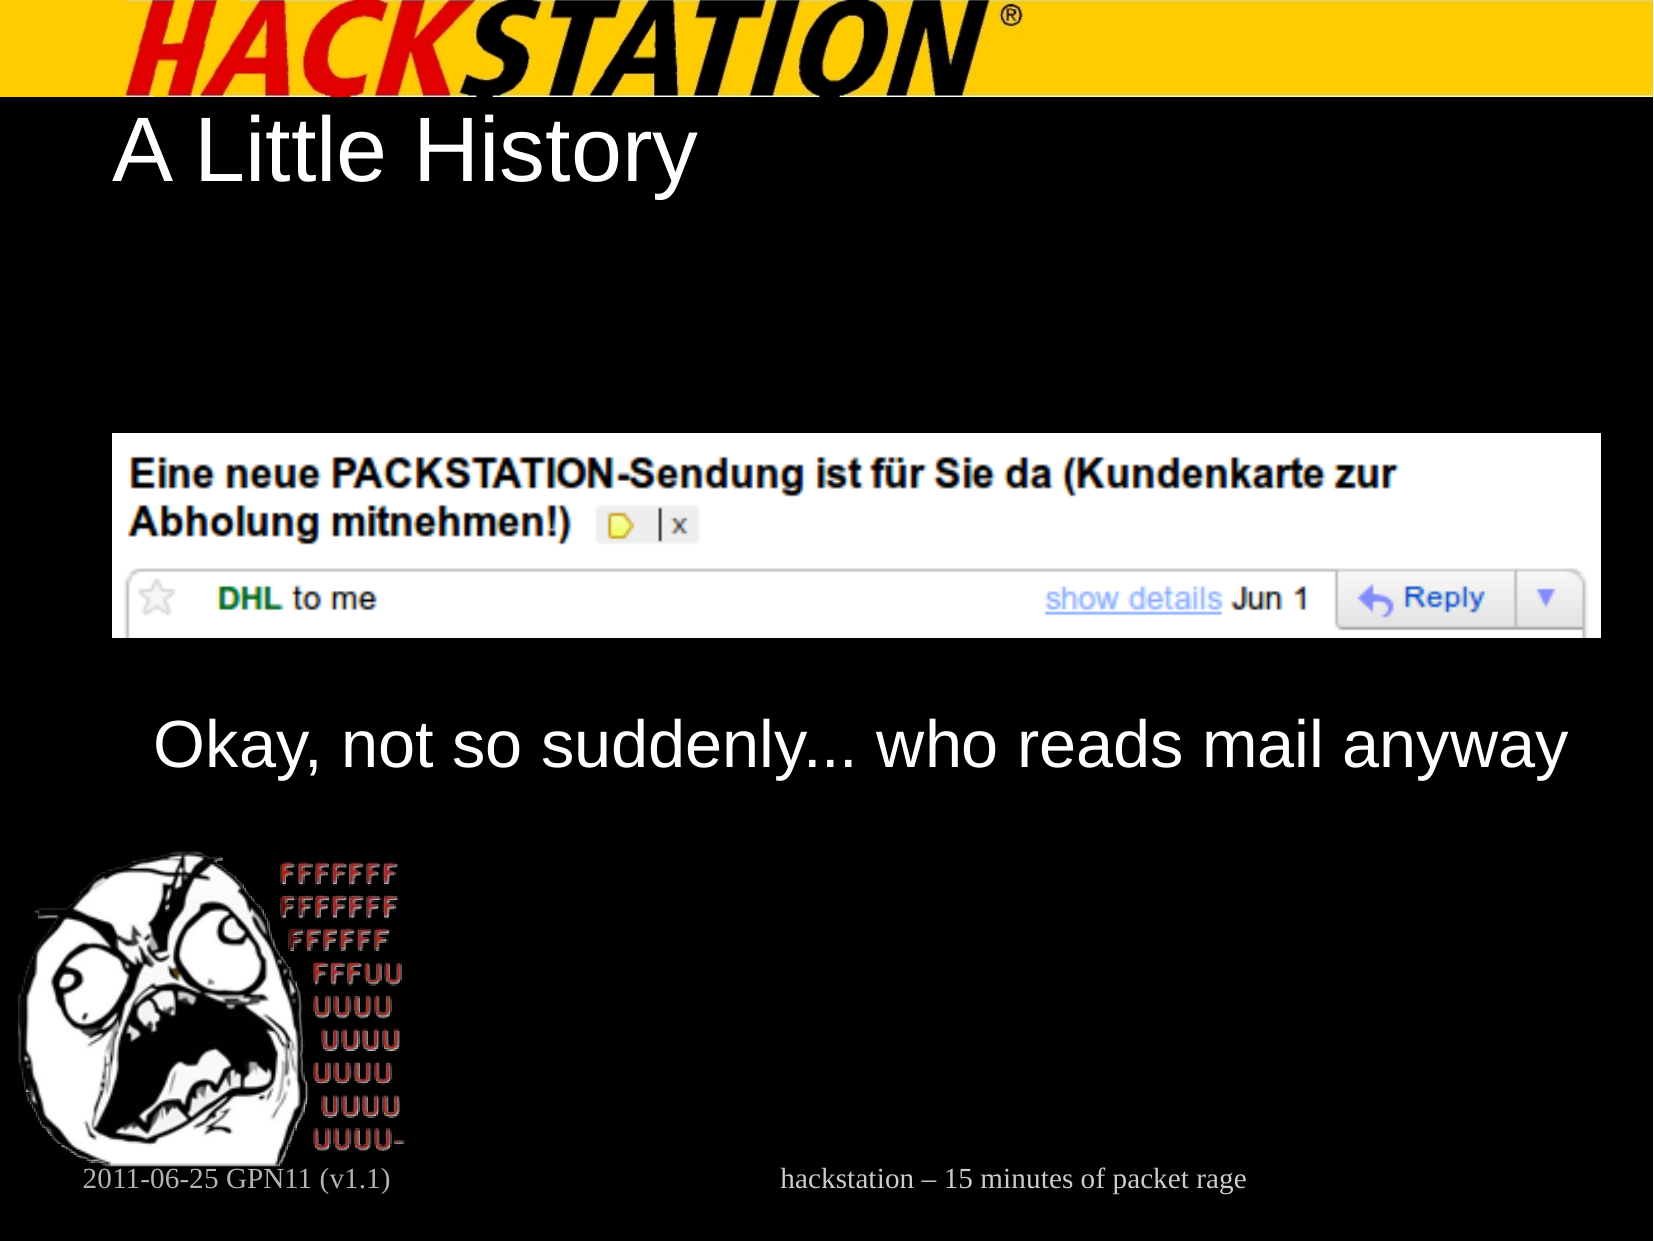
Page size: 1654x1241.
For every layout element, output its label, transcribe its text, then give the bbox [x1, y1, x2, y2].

picture [0, 808, 441, 1205]
picture [0, 0, 1653, 97]
title A Little History [112, 75, 1571, 226]
picture [112, 433, 1601, 638]
list Okay, not so suddenly... who reads mail anyway [82, 290, 1571, 1163]
